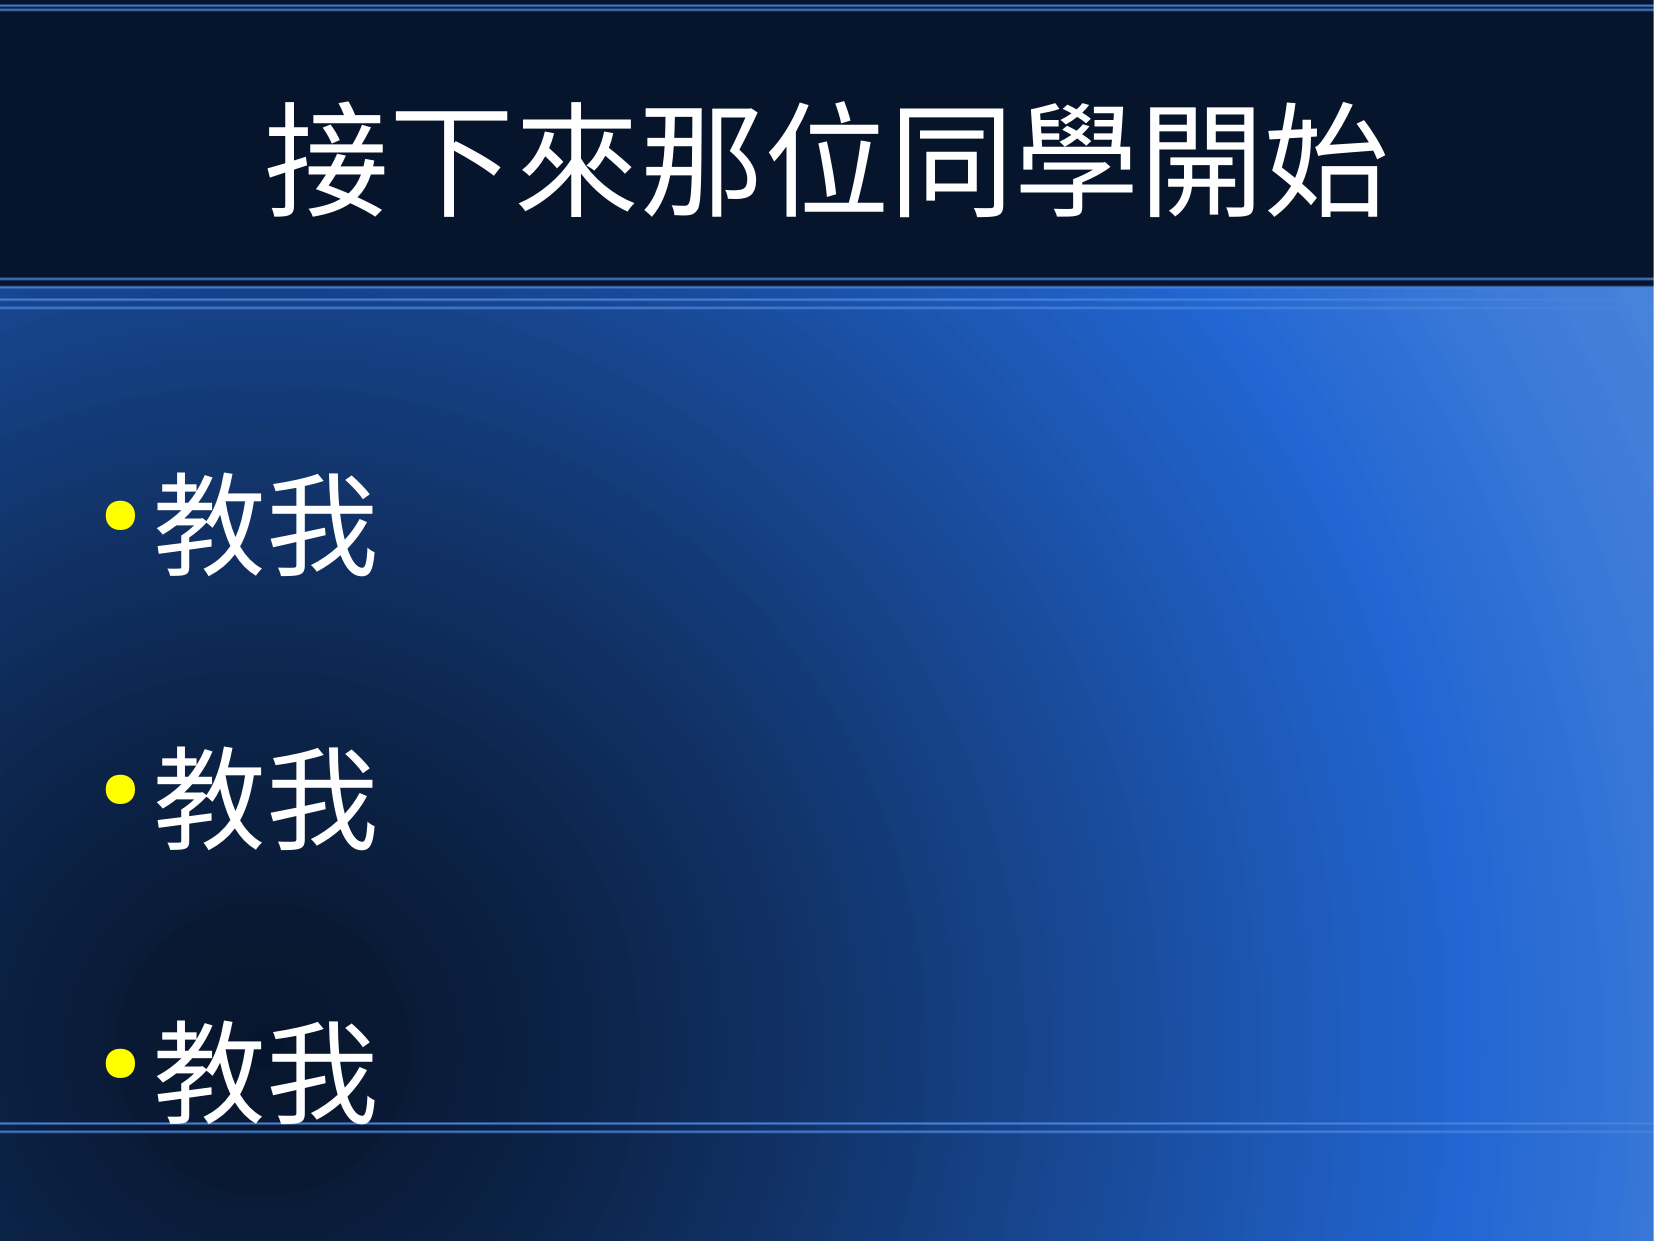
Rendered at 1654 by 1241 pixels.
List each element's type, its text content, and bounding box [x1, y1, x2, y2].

title 接下來那位同學開始 [82, 49, 1571, 257]
list 教我 教我 教我 [82, 355, 1571, 1241]
picture [0, 0, 1654, 1241]
